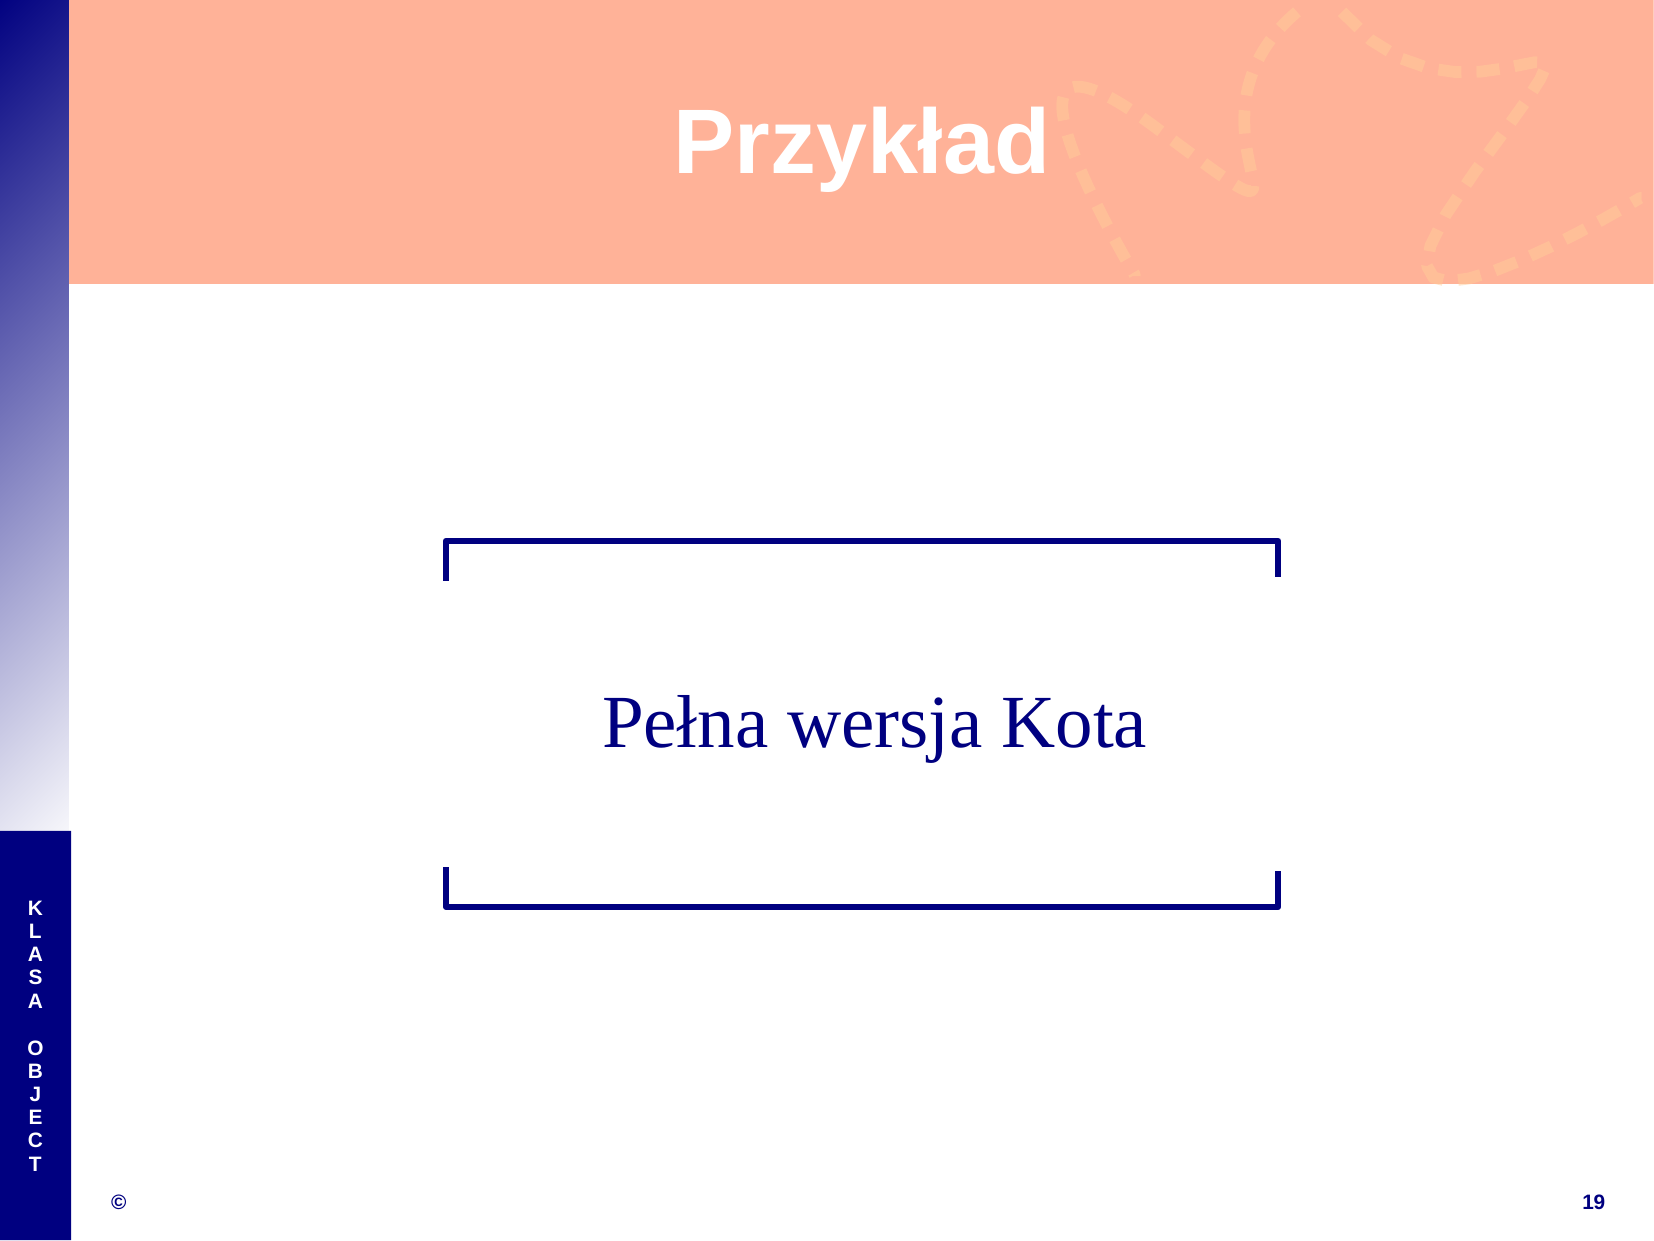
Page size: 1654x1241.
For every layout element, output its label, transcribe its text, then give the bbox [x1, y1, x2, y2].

text_box K L A S A O B J E C T [0, 831, 71, 1241]
text_box Pełna wersja Kota [461, 513, 1263, 931]
title Przykład [70, 37, 1654, 246]
